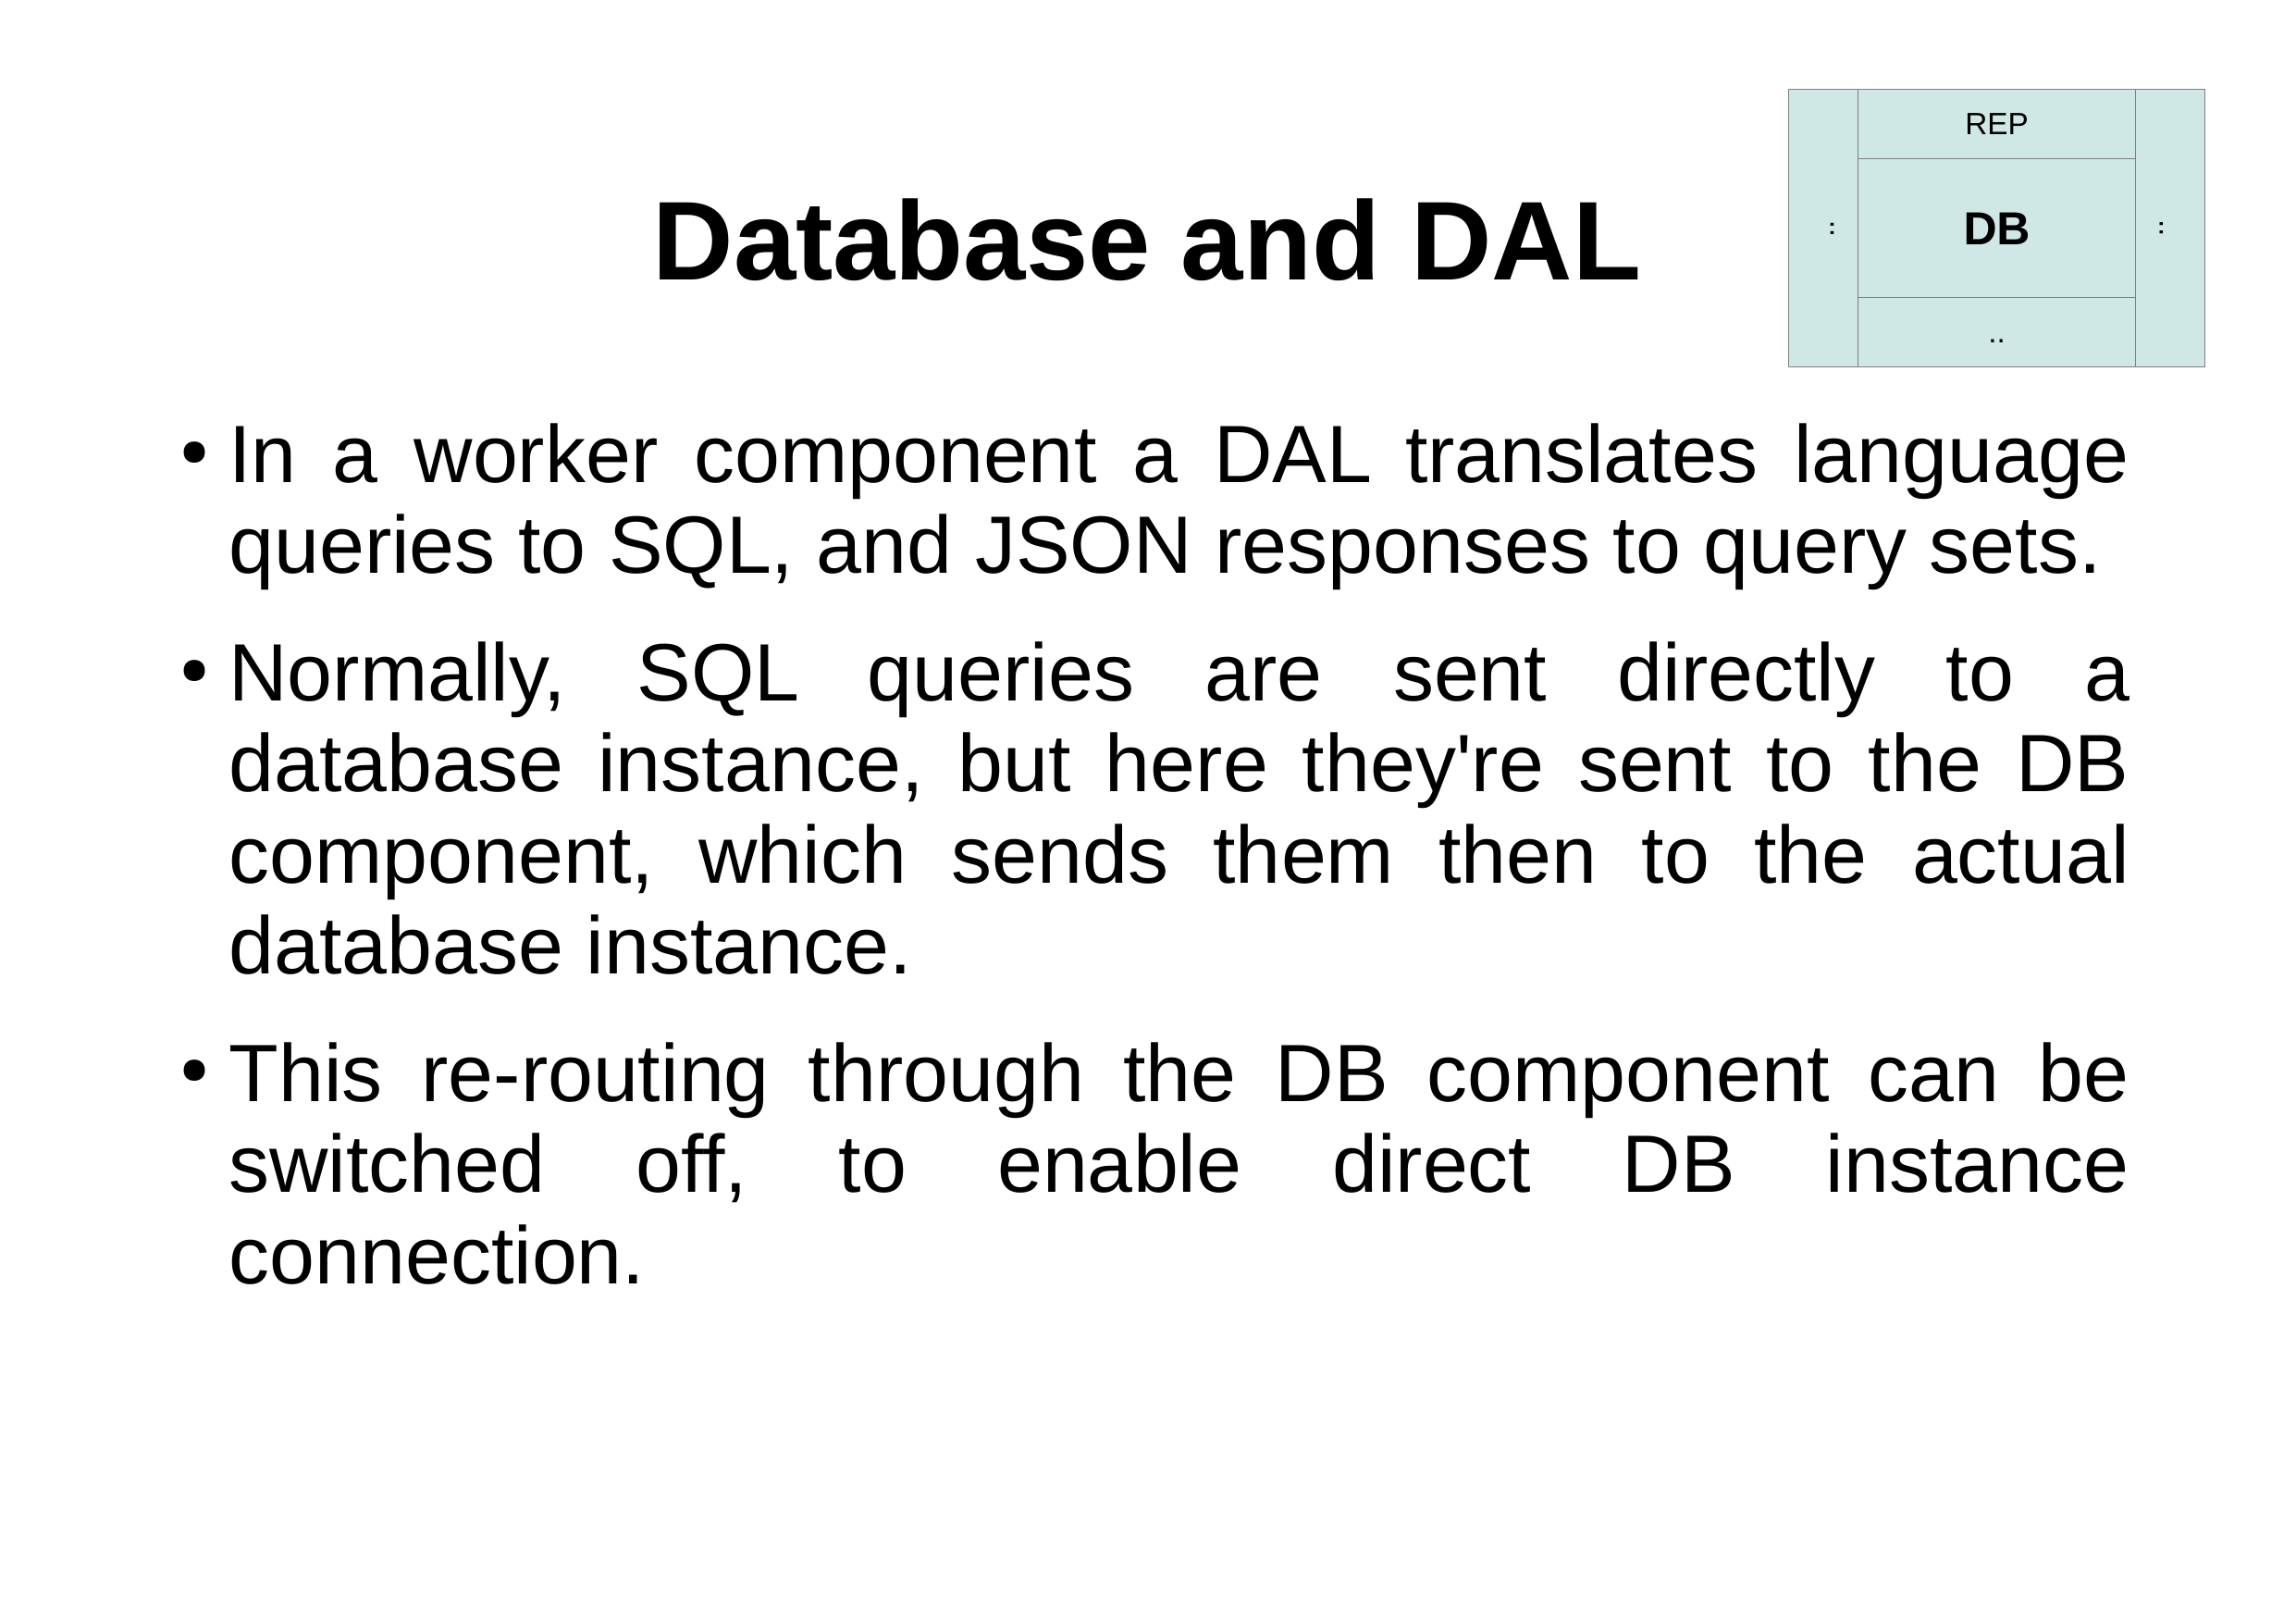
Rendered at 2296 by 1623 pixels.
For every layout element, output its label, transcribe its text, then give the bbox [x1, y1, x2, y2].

text_box .. [2135, 89, 2205, 367]
text_box .. [2132, 297, 2136, 367]
text_box REP [1858, 89, 2136, 159]
title Database and DAL [163, 114, 2132, 367]
text_box .. [1788, 89, 1858, 114]
list In a worker component a DAL translates language queries to SQL, and JSON responses to query sets. Normally, SQL queries are sent directly to a database instance, but here they're sent to the DB component, which sends them then to the actual database instance. This re-routing through the DB component can be switched off, to enable direct DB instance connection. [163, 408, 2132, 1408]
